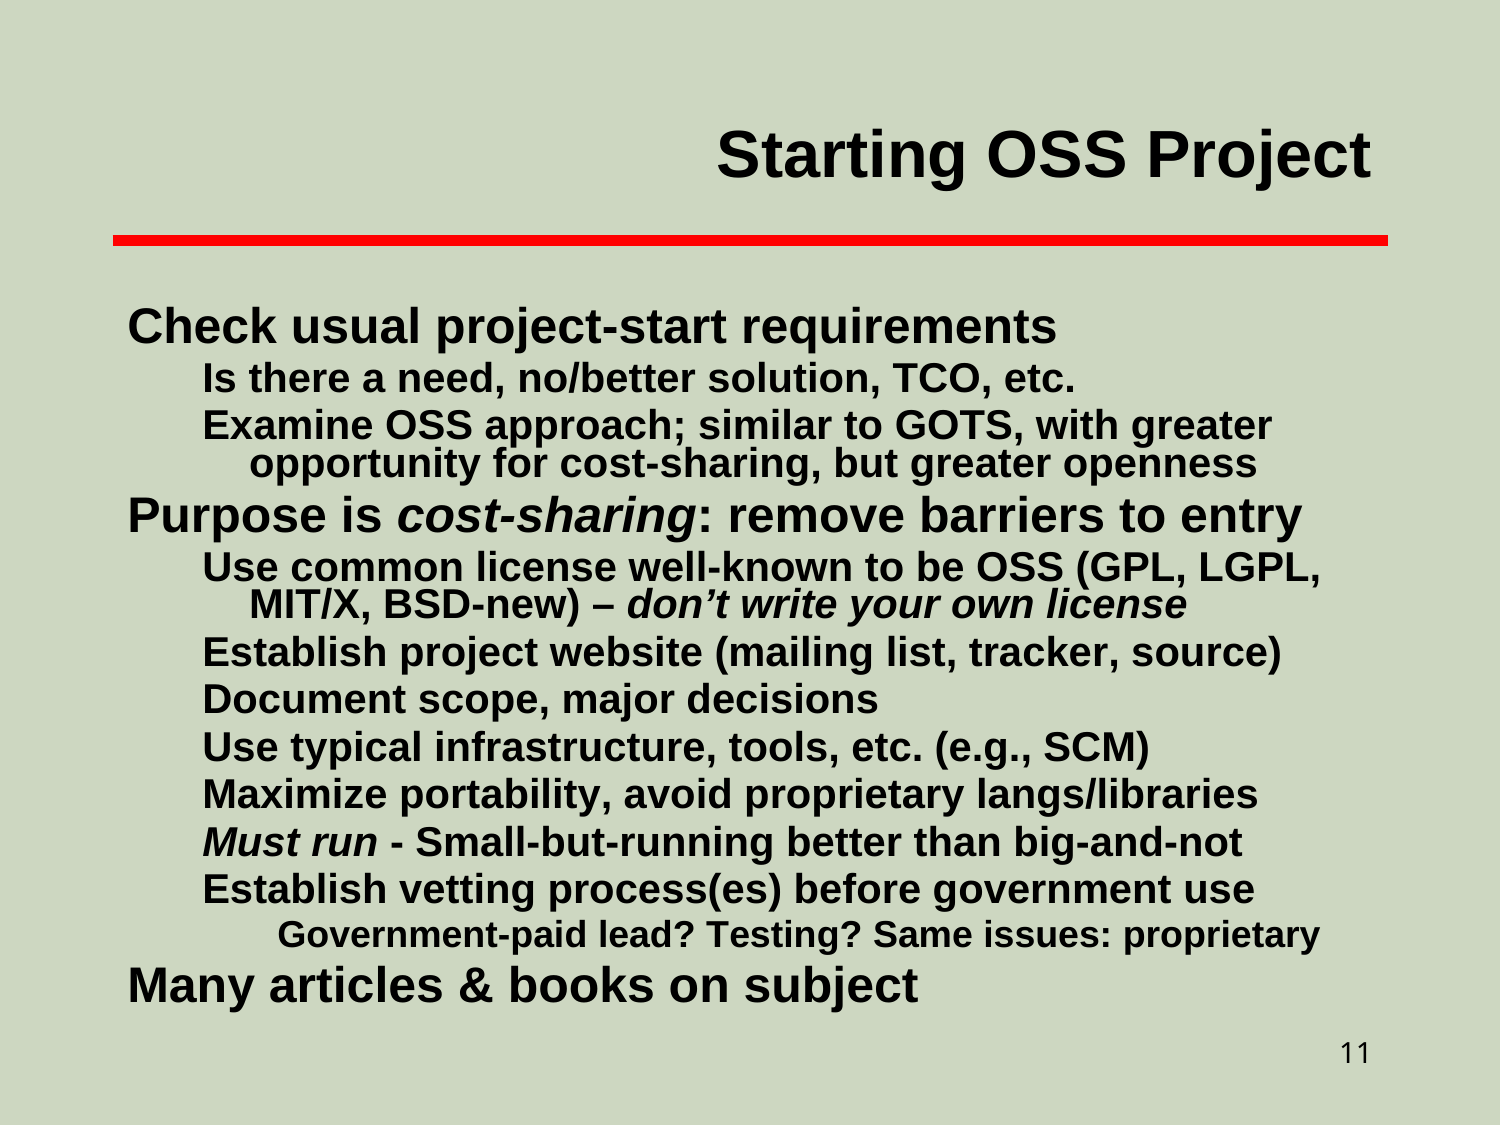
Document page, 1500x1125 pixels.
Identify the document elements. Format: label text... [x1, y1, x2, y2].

list Check usual project-start requirements Is there a need, no/better solution, TCO, etc. Examine OSS approach; similar to GOTS, with greater opportunity for cost-sharing, but greater openness Purpose is cost-sharing: remove barriers to entry Use common license well-known to be OSS (GPL, LGPL, MIT/X, BSD-new) – don’t write your own license Establish project website (mailing list, tracker, source) Document scope, major decisions Use typical infrastructure, tools, etc. (e.g., SCM) Maximize portability, avoid proprietary langs/libraries Must run - Small-but-running better than big-and-not Establish vetting process(es) before government use Government-paid lead? Testing? Same issues: proprietary Many articles & books on subject [112, 299, 1388, 1087]
title Starting OSS Project [337, 85, 1388, 224]
